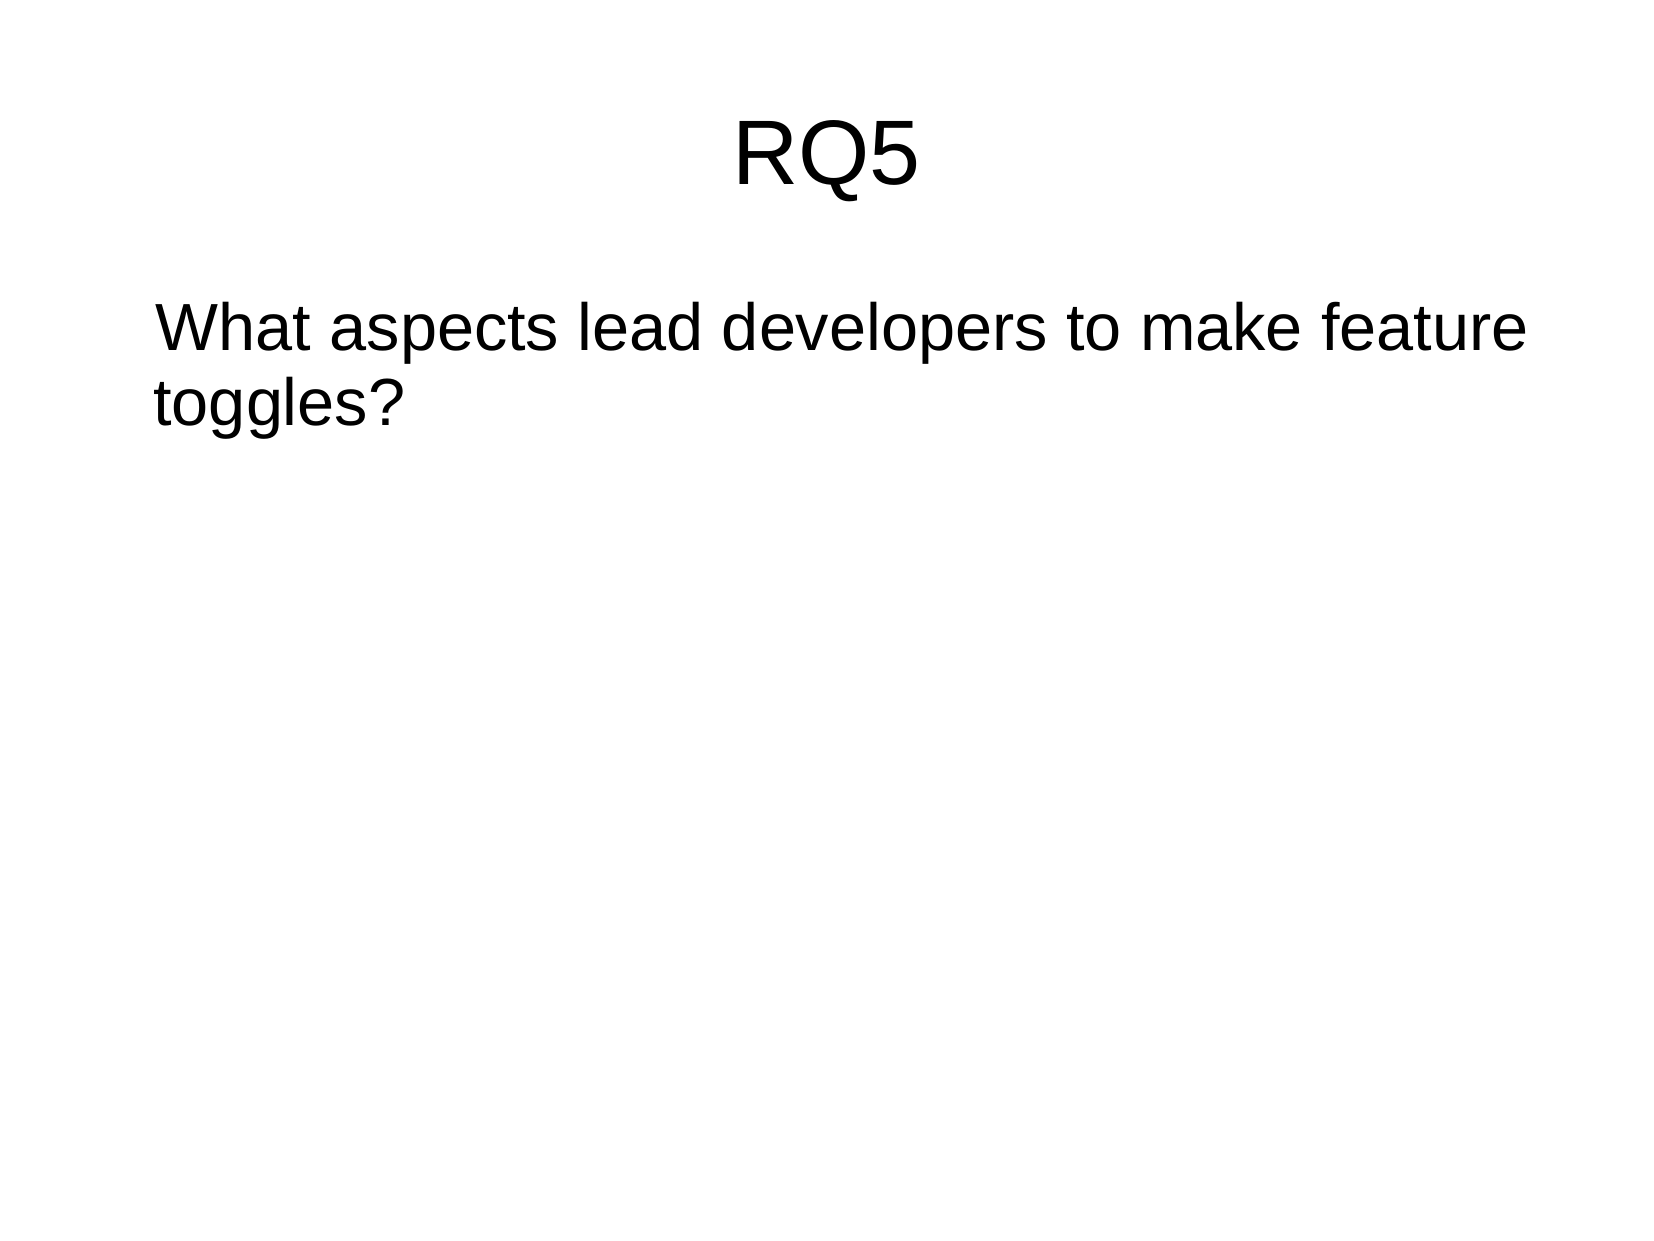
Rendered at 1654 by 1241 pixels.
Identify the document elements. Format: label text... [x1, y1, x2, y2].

list What aspects lead developers to make feature toggles? [82, 290, 1571, 1010]
title RQ5 [82, 49, 1571, 257]
